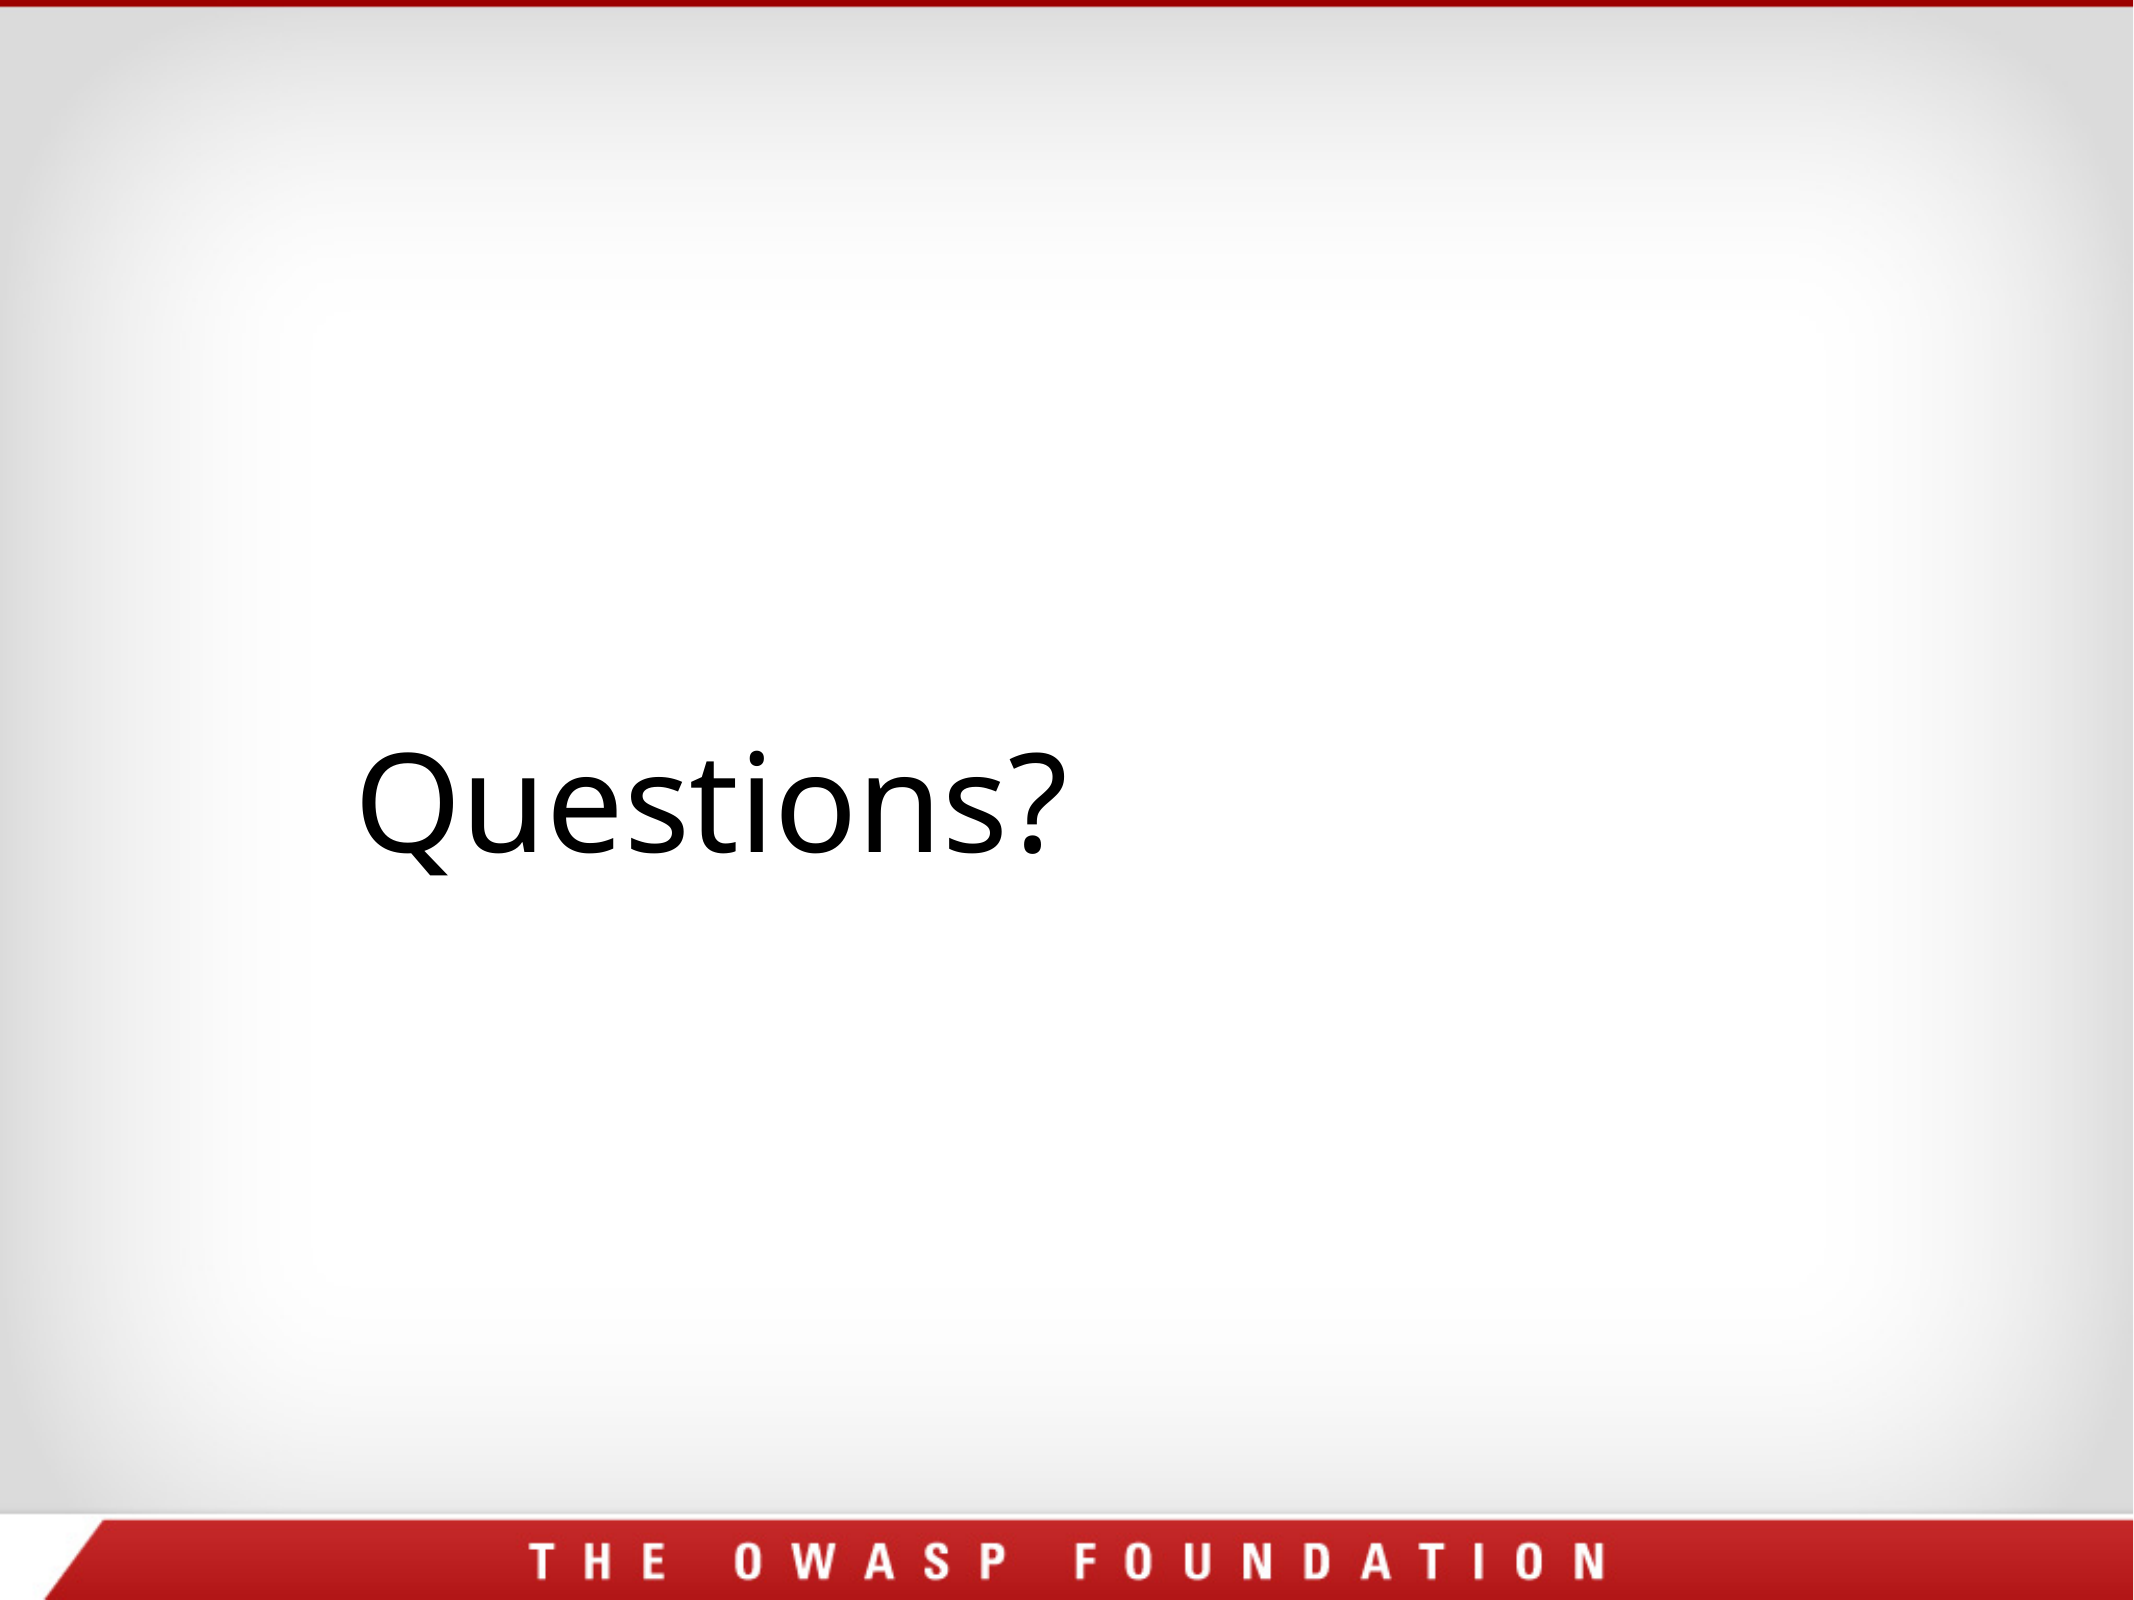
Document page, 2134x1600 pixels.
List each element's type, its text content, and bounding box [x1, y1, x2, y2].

list Questions? [208, 454, 1925, 1510]
picture [0, 0, 2134, 1600]
